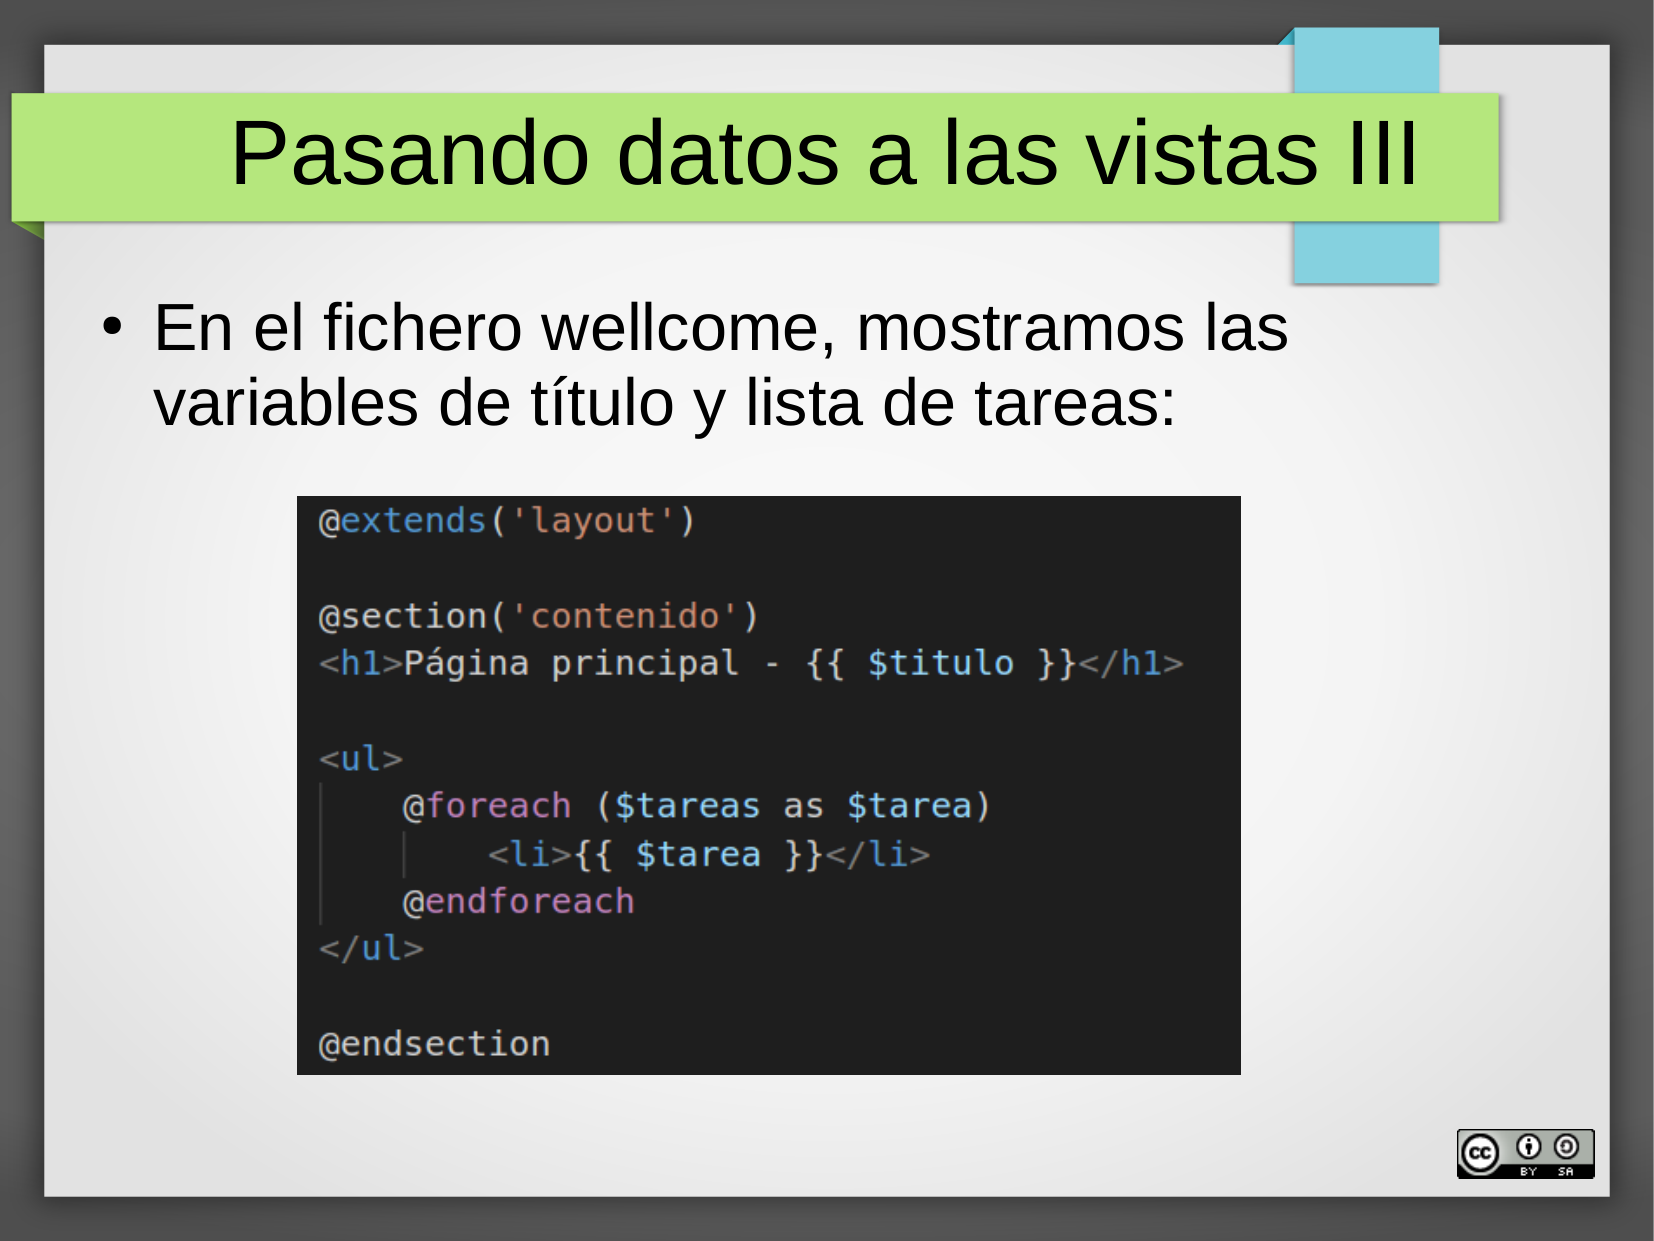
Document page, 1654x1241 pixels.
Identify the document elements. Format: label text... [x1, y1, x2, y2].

title Pasando datos a las vistas III [82, 49, 1571, 257]
list En el fichero wellcome, mostramos las variables de título y lista de tareas: [82, 290, 1571, 1010]
picture [0, 0, 1654, 1241]
